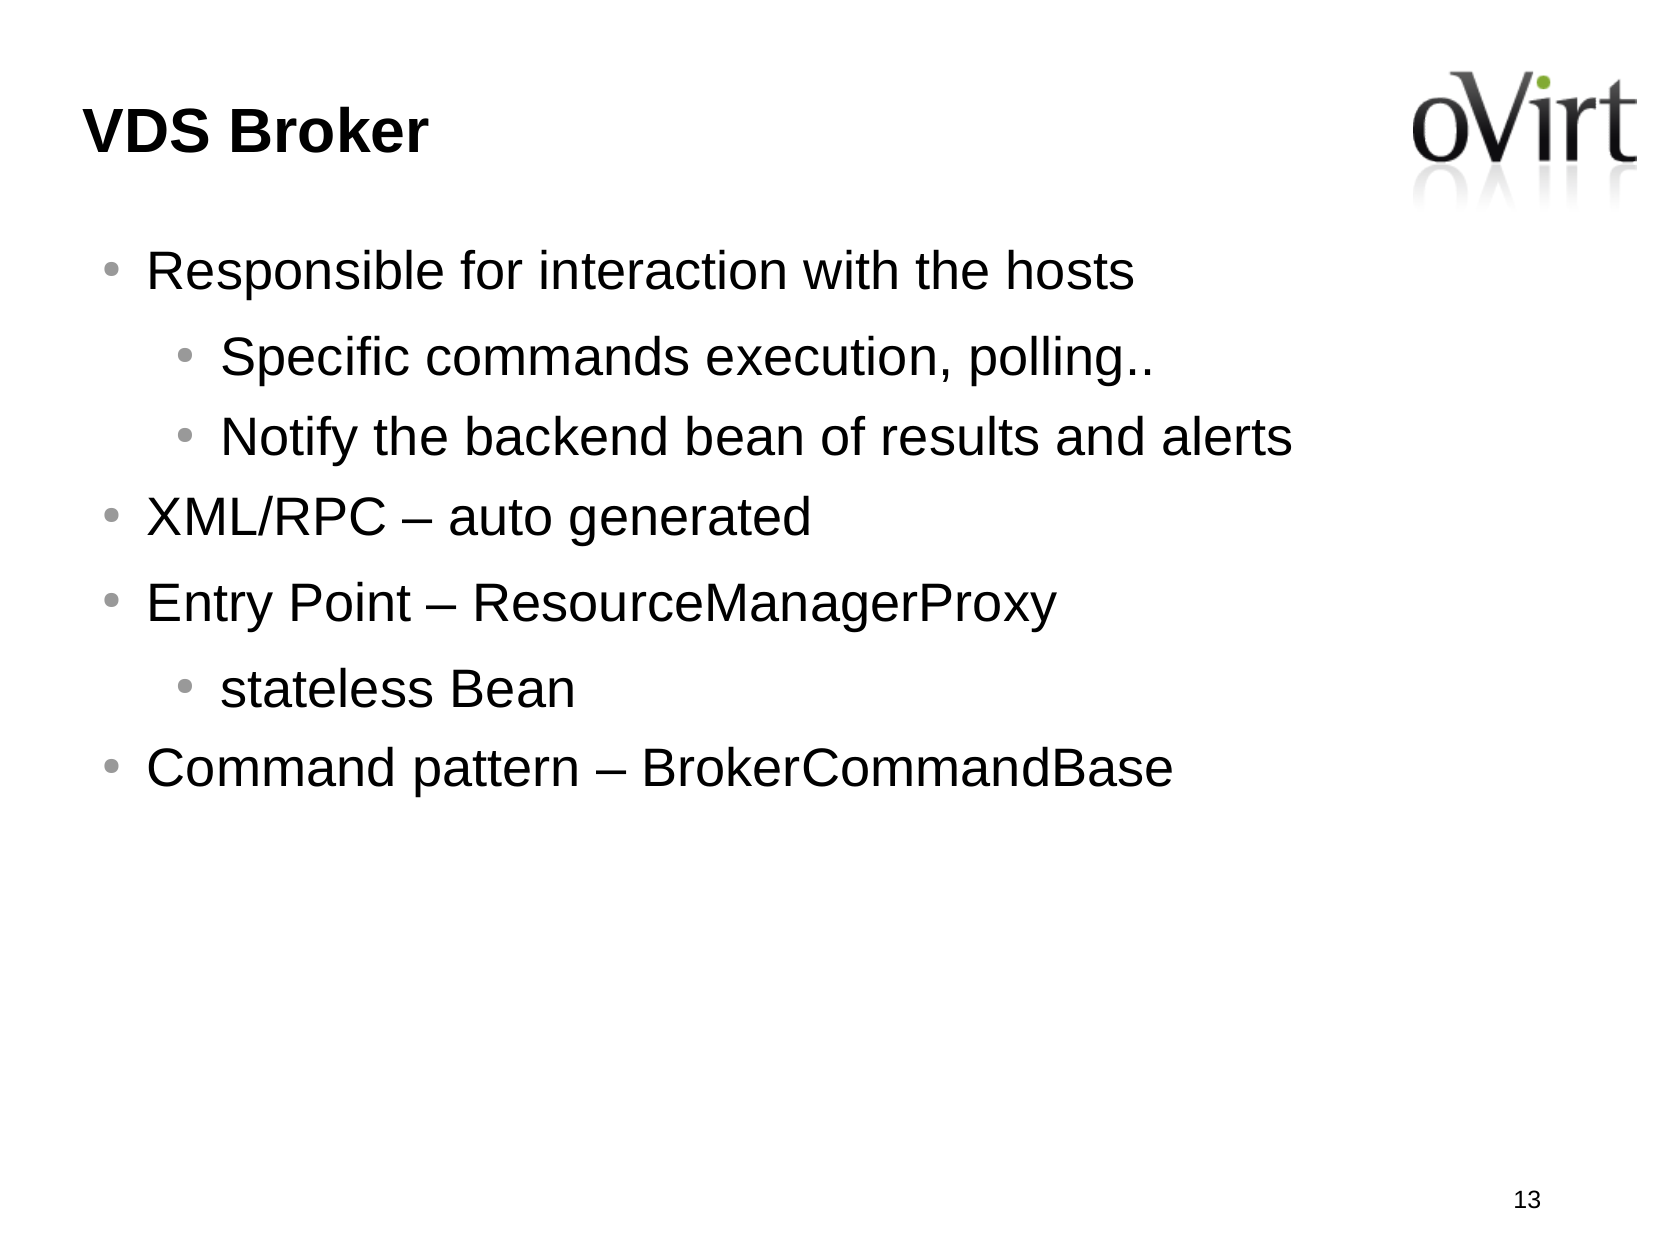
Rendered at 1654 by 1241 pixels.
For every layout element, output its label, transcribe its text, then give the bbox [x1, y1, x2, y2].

title VDS Broker [82, 37, 1303, 226]
list Responsible for interaction with the hosts Specific commands execution, polling.. Notify the backend bean of results and alerts XML/RPC – auto generated Entry Point – ResourceManagerProxy stateless Bean Command pattern – BrokerCommandBase [86, 244, 1576, 1039]
picture [1413, 63, 1637, 212]
